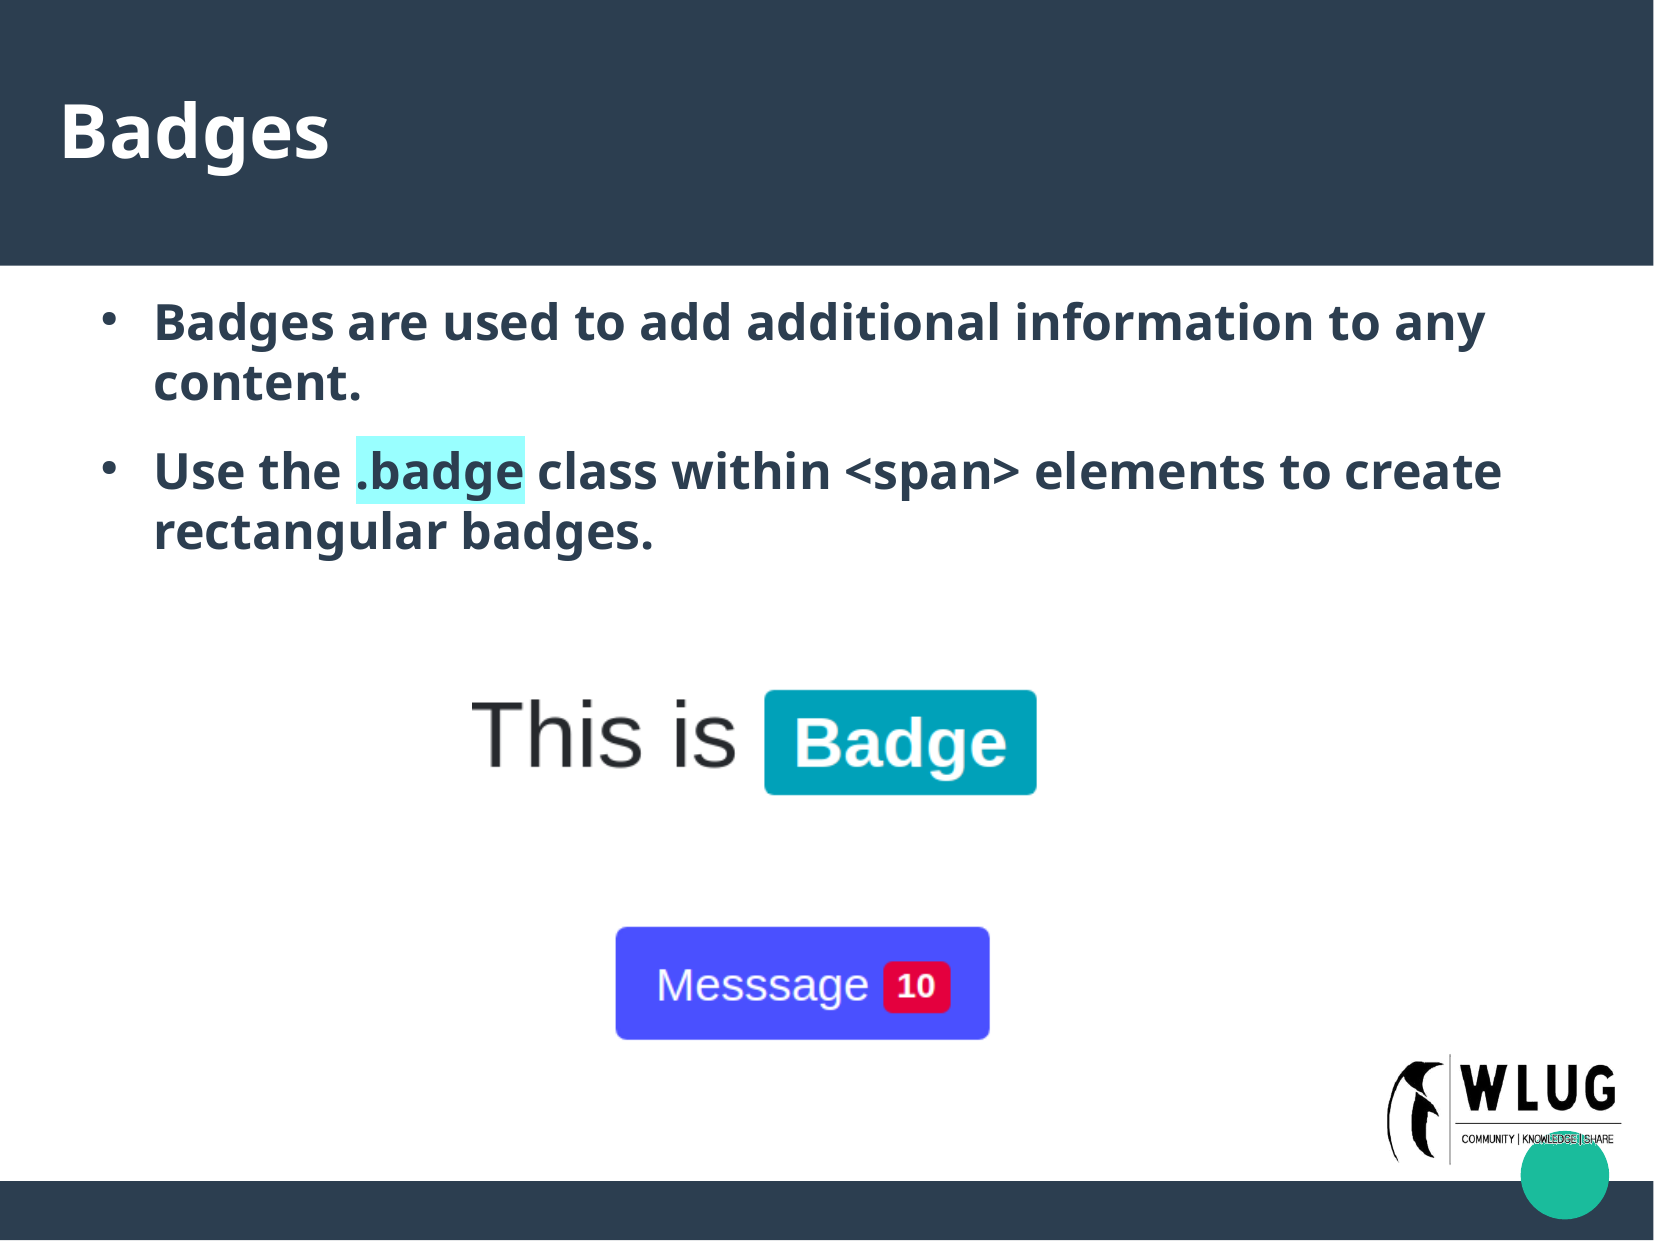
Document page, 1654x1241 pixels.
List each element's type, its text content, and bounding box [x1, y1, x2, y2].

list Badges are used to add additional information to any content. Use the .badge class within <span> elements to create rectangular badges. [82, 290, 1571, 1010]
title Badges [59, 49, 1595, 207]
picture [472, 684, 1109, 1095]
picture [1371, 1046, 1630, 1170]
